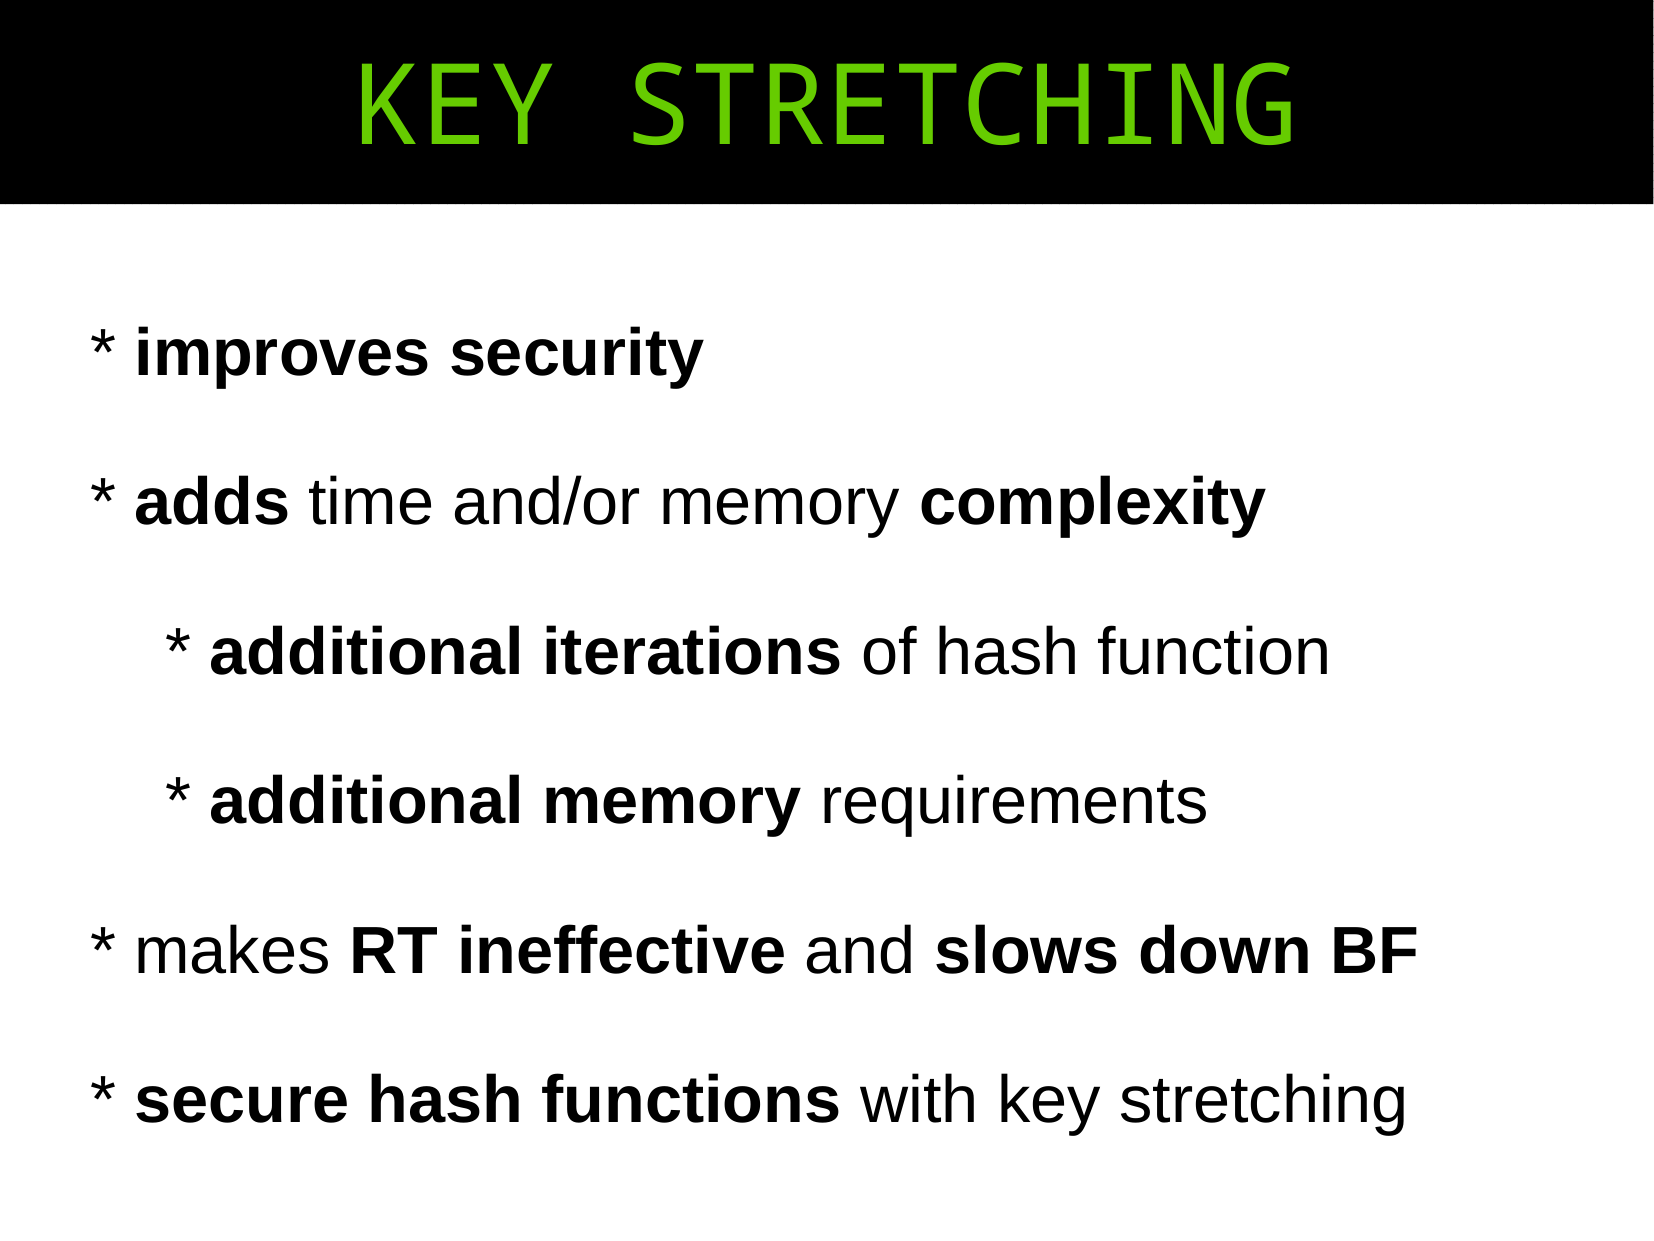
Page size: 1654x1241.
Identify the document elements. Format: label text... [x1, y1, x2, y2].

subtitle * improves security * adds time and/or memory complexity * additional iterations of hash function * additional memory requirements * makes RT ineffective and slows down BF * secure hash functions with key stretching [90, 305, 1621, 1146]
title KEY STRETCHING [0, 0, 1654, 205]
